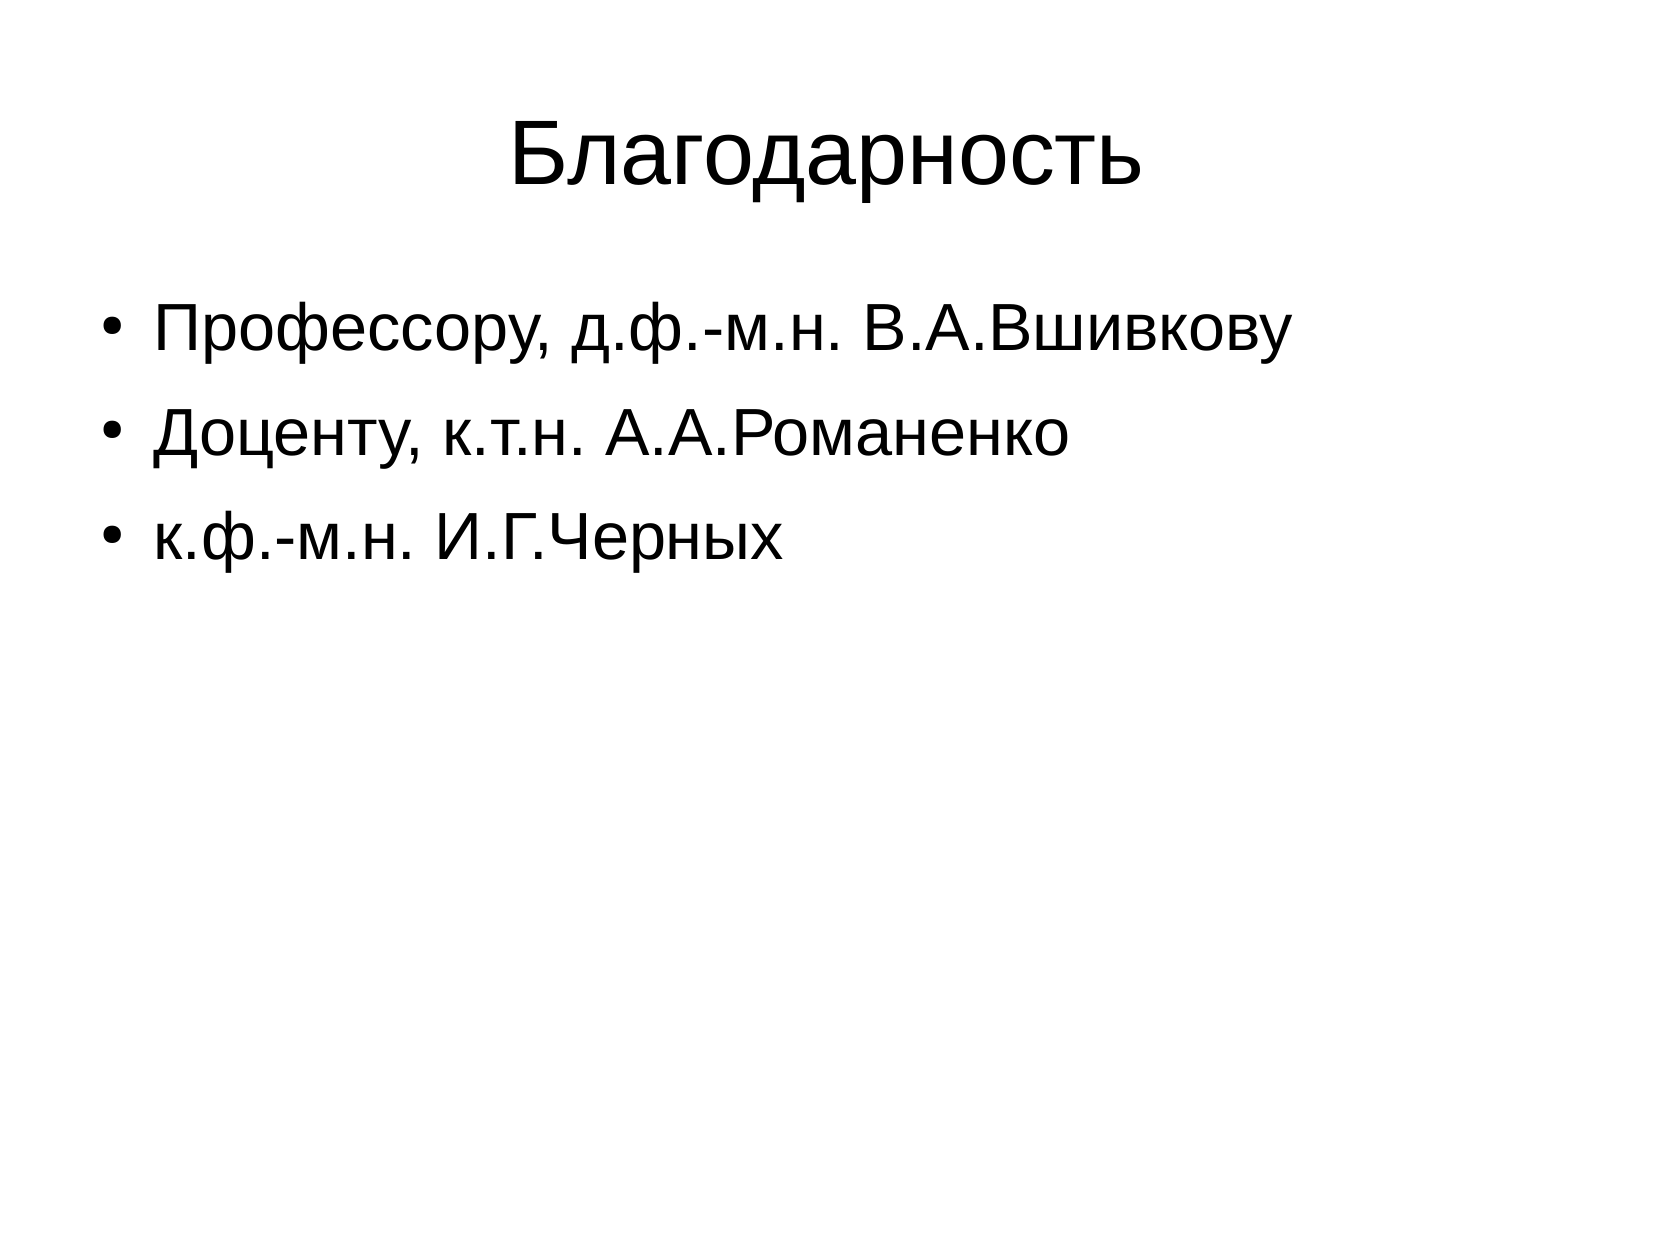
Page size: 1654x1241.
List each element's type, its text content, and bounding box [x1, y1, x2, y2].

list Профессору, д.ф.-м.н. В.А.Вшивкову Доценту, к.т.н. А.А.Романенко к.ф.-м.н. И.Г.Черных [82, 290, 1571, 1010]
title Благодарность [82, 49, 1571, 257]
